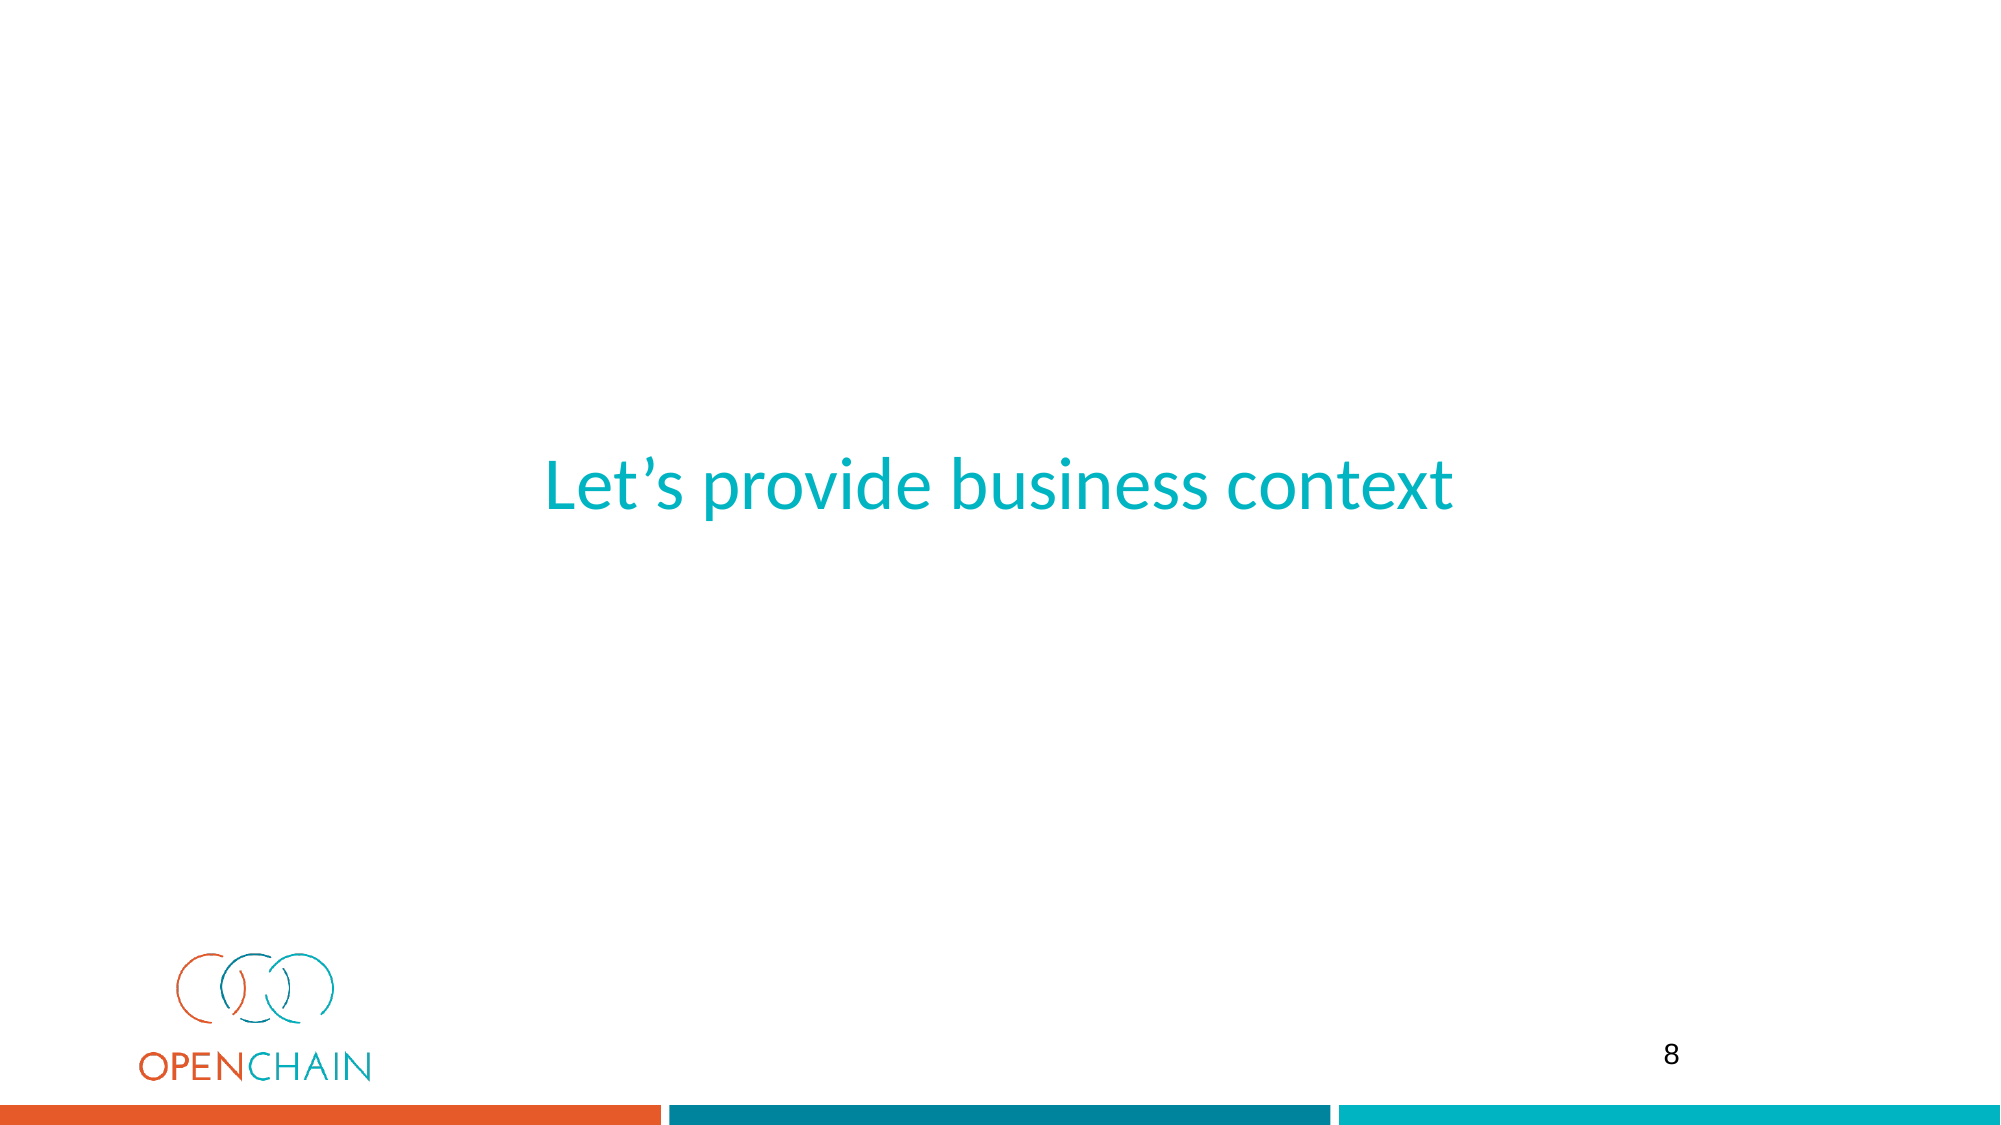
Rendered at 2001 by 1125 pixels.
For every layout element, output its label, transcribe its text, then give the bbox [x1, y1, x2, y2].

picture [137, 951, 372, 1082]
title Let’s provide business context [137, 376, 1863, 594]
slide_number <number> [1648, 1022, 1863, 1083]
